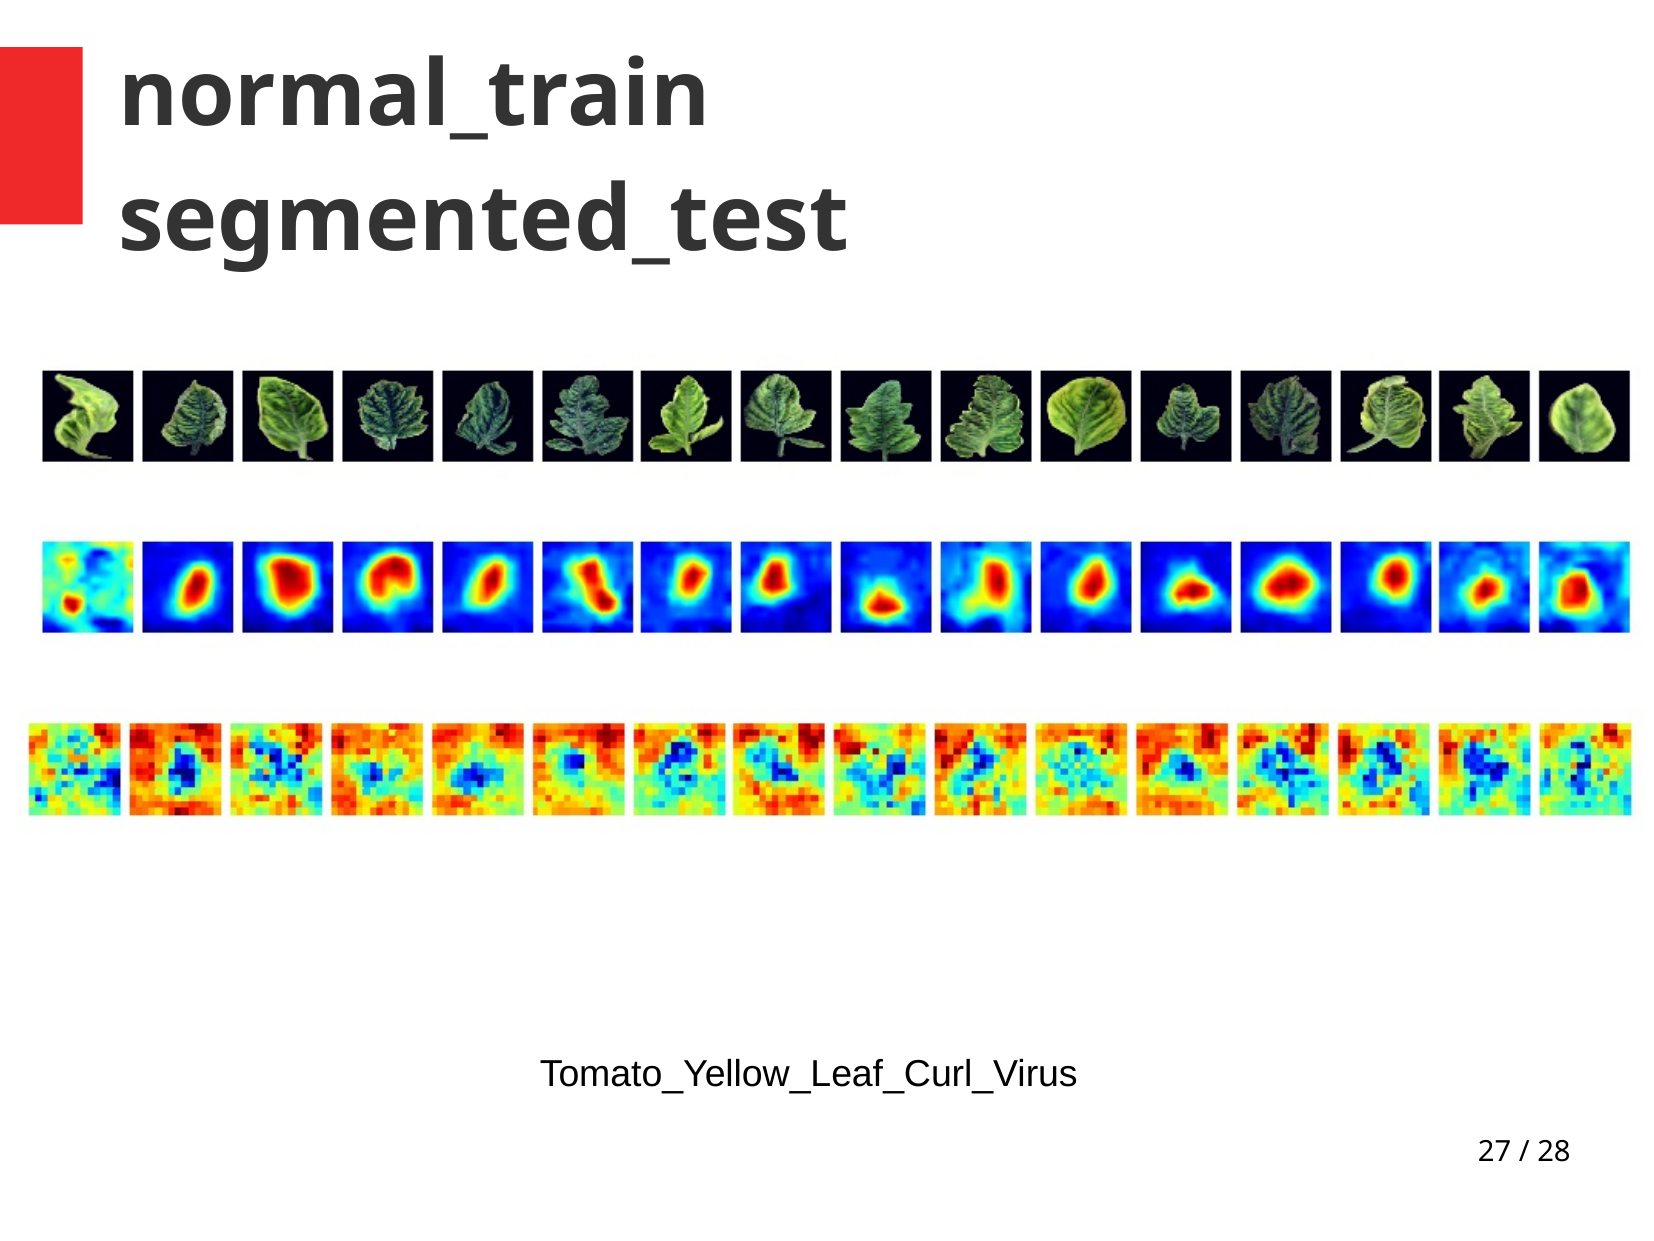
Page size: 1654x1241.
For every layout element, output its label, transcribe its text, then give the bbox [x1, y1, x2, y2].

picture [0, 354, 1647, 499]
text_box Tomato_Yellow_Leaf_Curl_Virus [525, 1044, 1185, 1102]
picture [0, 525, 1647, 670]
picture [0, 708, 1647, 853]
title normal_train segmented_test [118, 45, 1571, 260]
